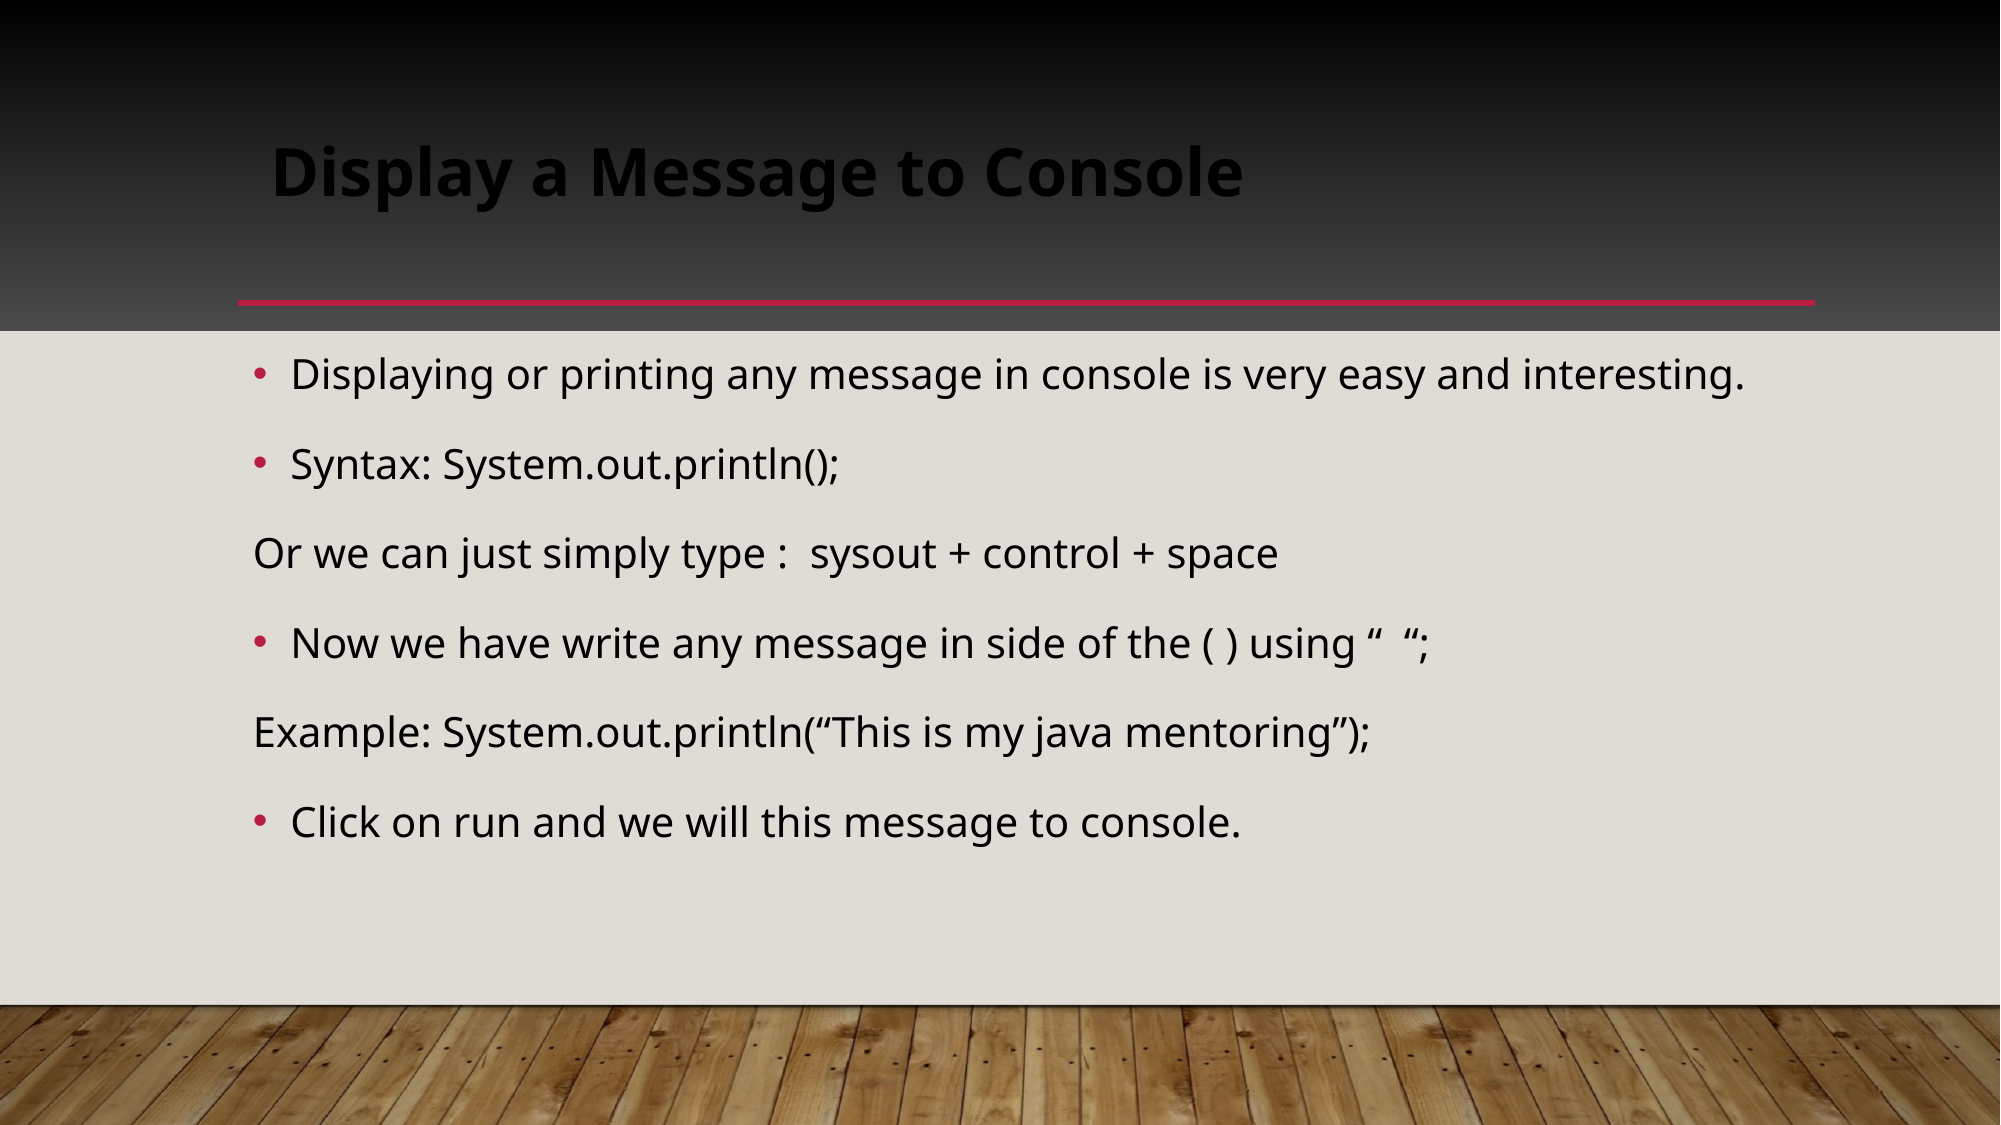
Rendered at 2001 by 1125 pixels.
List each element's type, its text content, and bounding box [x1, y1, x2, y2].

picture [0, 1005, 2000, 1125]
title Display a Message to Console [238, 131, 1814, 305]
list Displaying or printing any message in console is very easy and interesting. Syntax: System.out.println(); Or we can just simply type : sysout + control + space Now we have write any message in side of the ( ) using “ “; Example: System.out.println(“This is my java mentoring”); Click on run and we will this message to console. [238, 330, 1814, 897]
